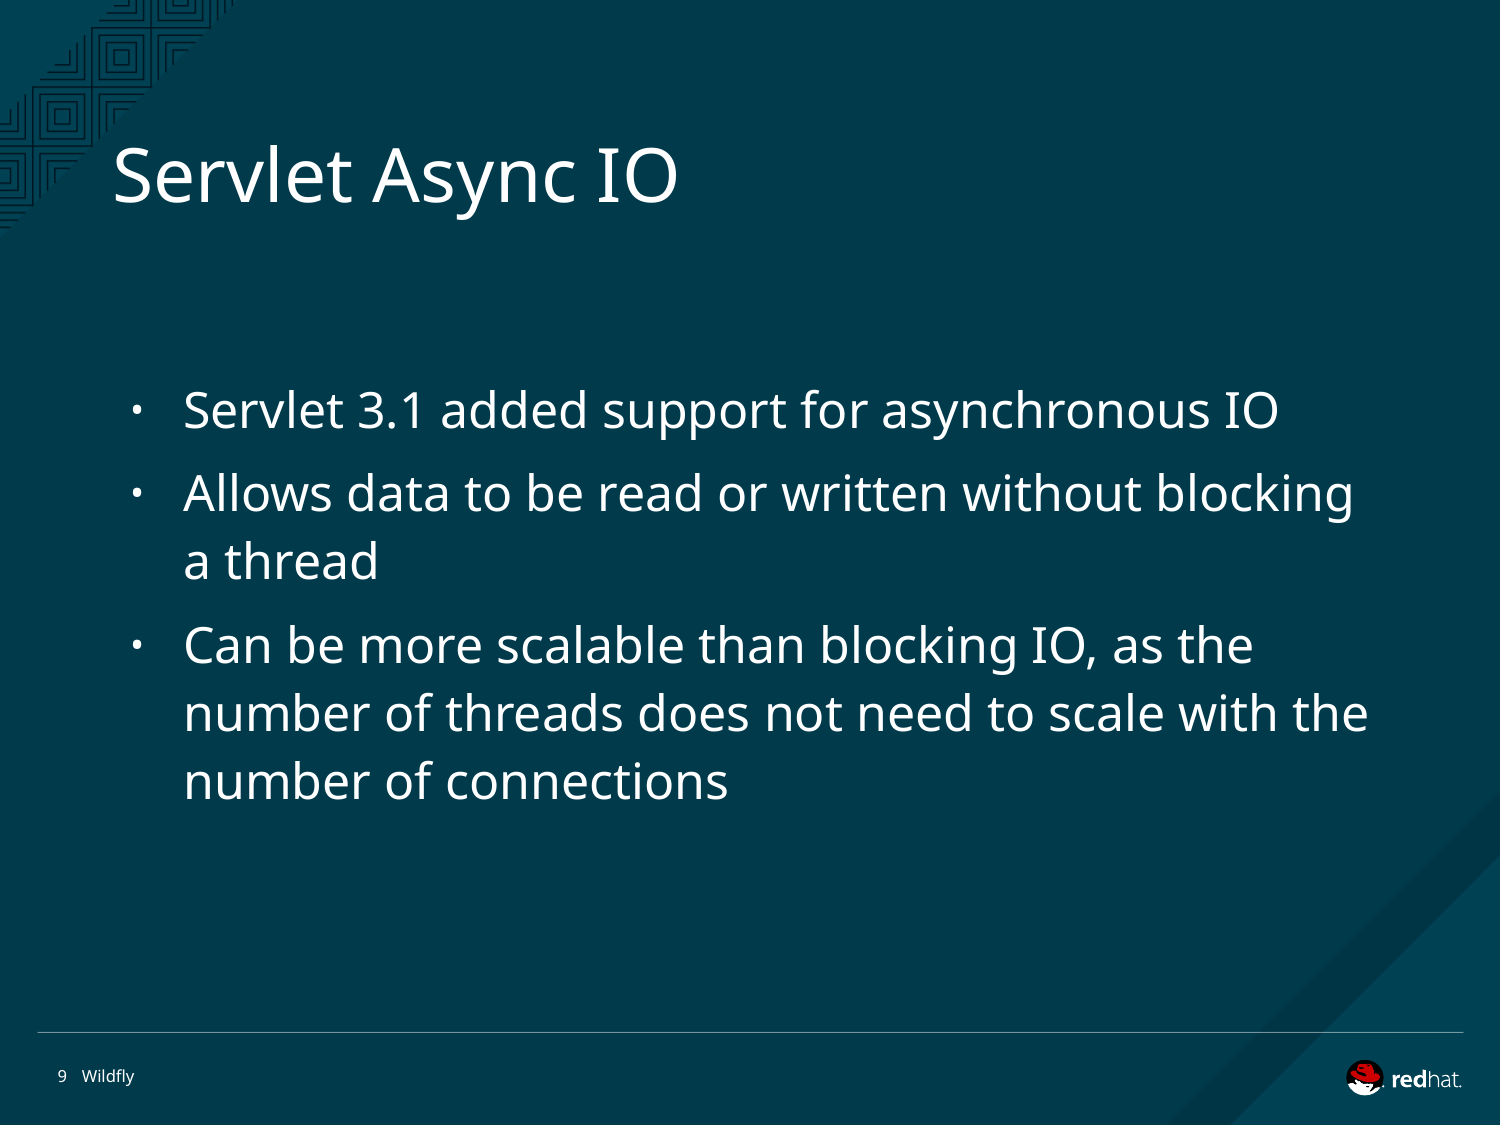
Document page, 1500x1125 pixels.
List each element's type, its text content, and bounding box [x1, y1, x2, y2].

list Servlet 3.1 added support for asynchronous IO Allows data to be read or written without blocking a thread Can be more scalable than blocking IO, as the number of threads does not need to scale with the number of connections [112, 375, 1388, 1028]
title Servlet Async IO [112, 0, 1388, 225]
